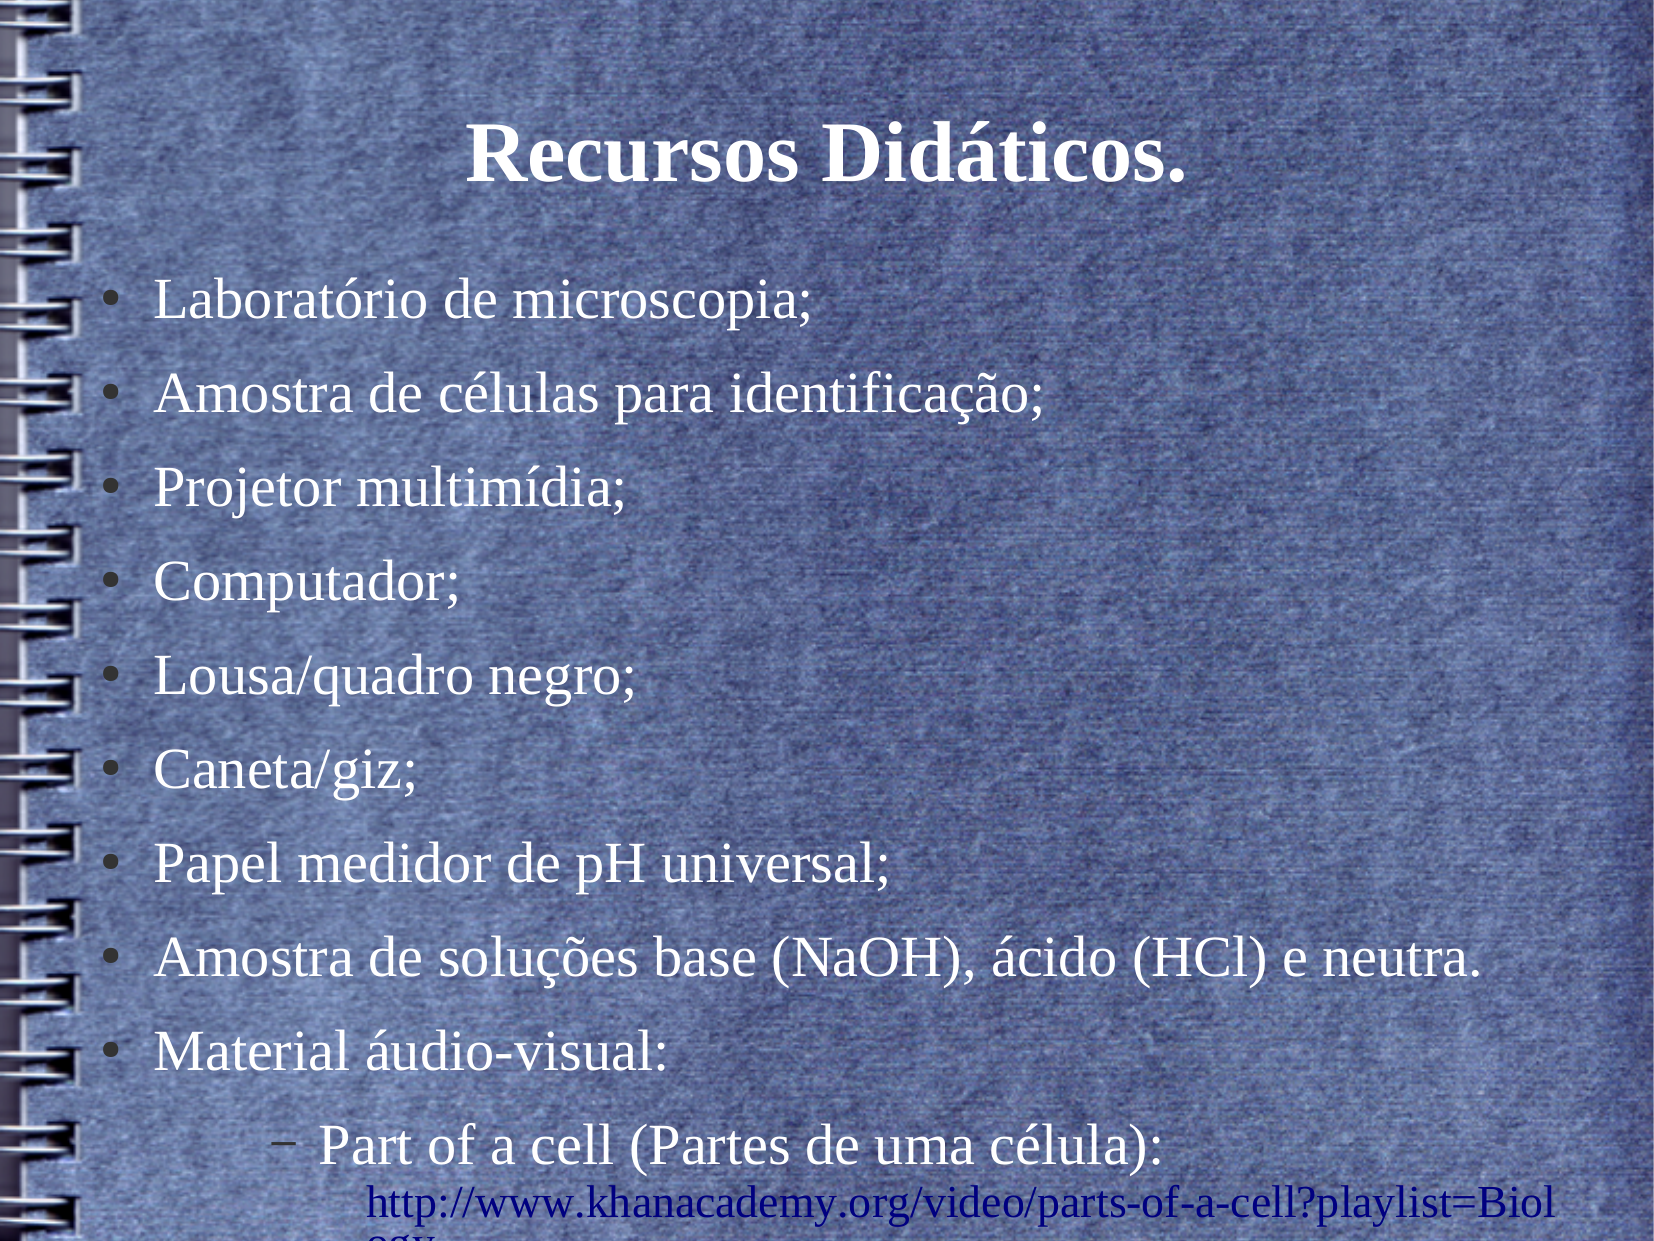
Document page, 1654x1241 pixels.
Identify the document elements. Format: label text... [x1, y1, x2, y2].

title Recursos Didáticos. [82, 49, 1571, 257]
picture [0, 0, 1654, 1241]
list Laboratório de microscopia; Amostra de células para identificação; Projetor multimídia; Computador; Lousa/quadro negro; Caneta/giz; Papel medidor de pH universal; Amostra de soluções base (NaOH), ácido (HCl) e neutra. Material áudio-visual: Part of a cell (Partes de uma célula): http://www.khanacademy.org/video/parts-of-a-cell?playlist=Biology [82, 266, 1571, 1229]
